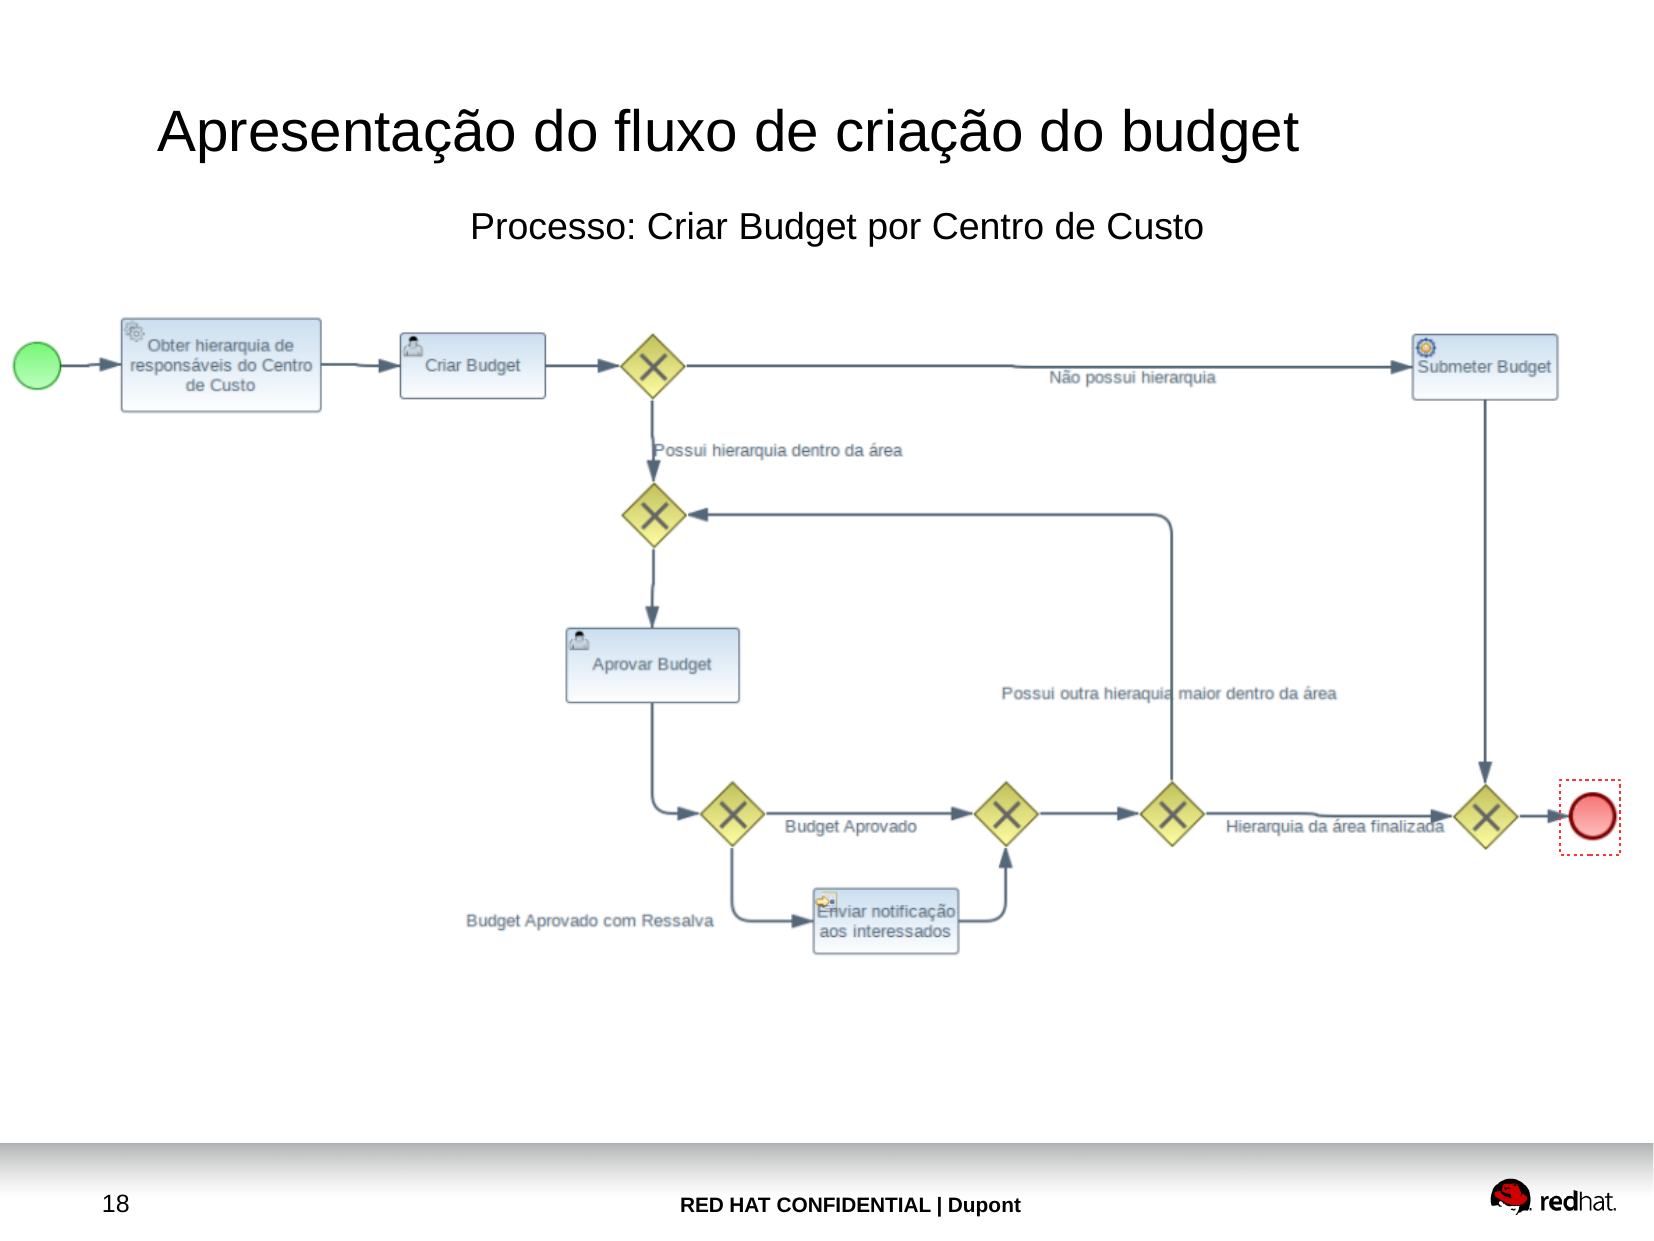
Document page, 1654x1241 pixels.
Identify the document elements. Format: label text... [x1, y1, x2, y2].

picture [0, 281, 1654, 976]
picture [0, 1143, 1654, 1241]
text_box Processo: Criar Budget por Centro de Custo [455, 198, 1231, 256]
text_box Apresentação do fluxo de criação do budget [82, 37, 1571, 226]
